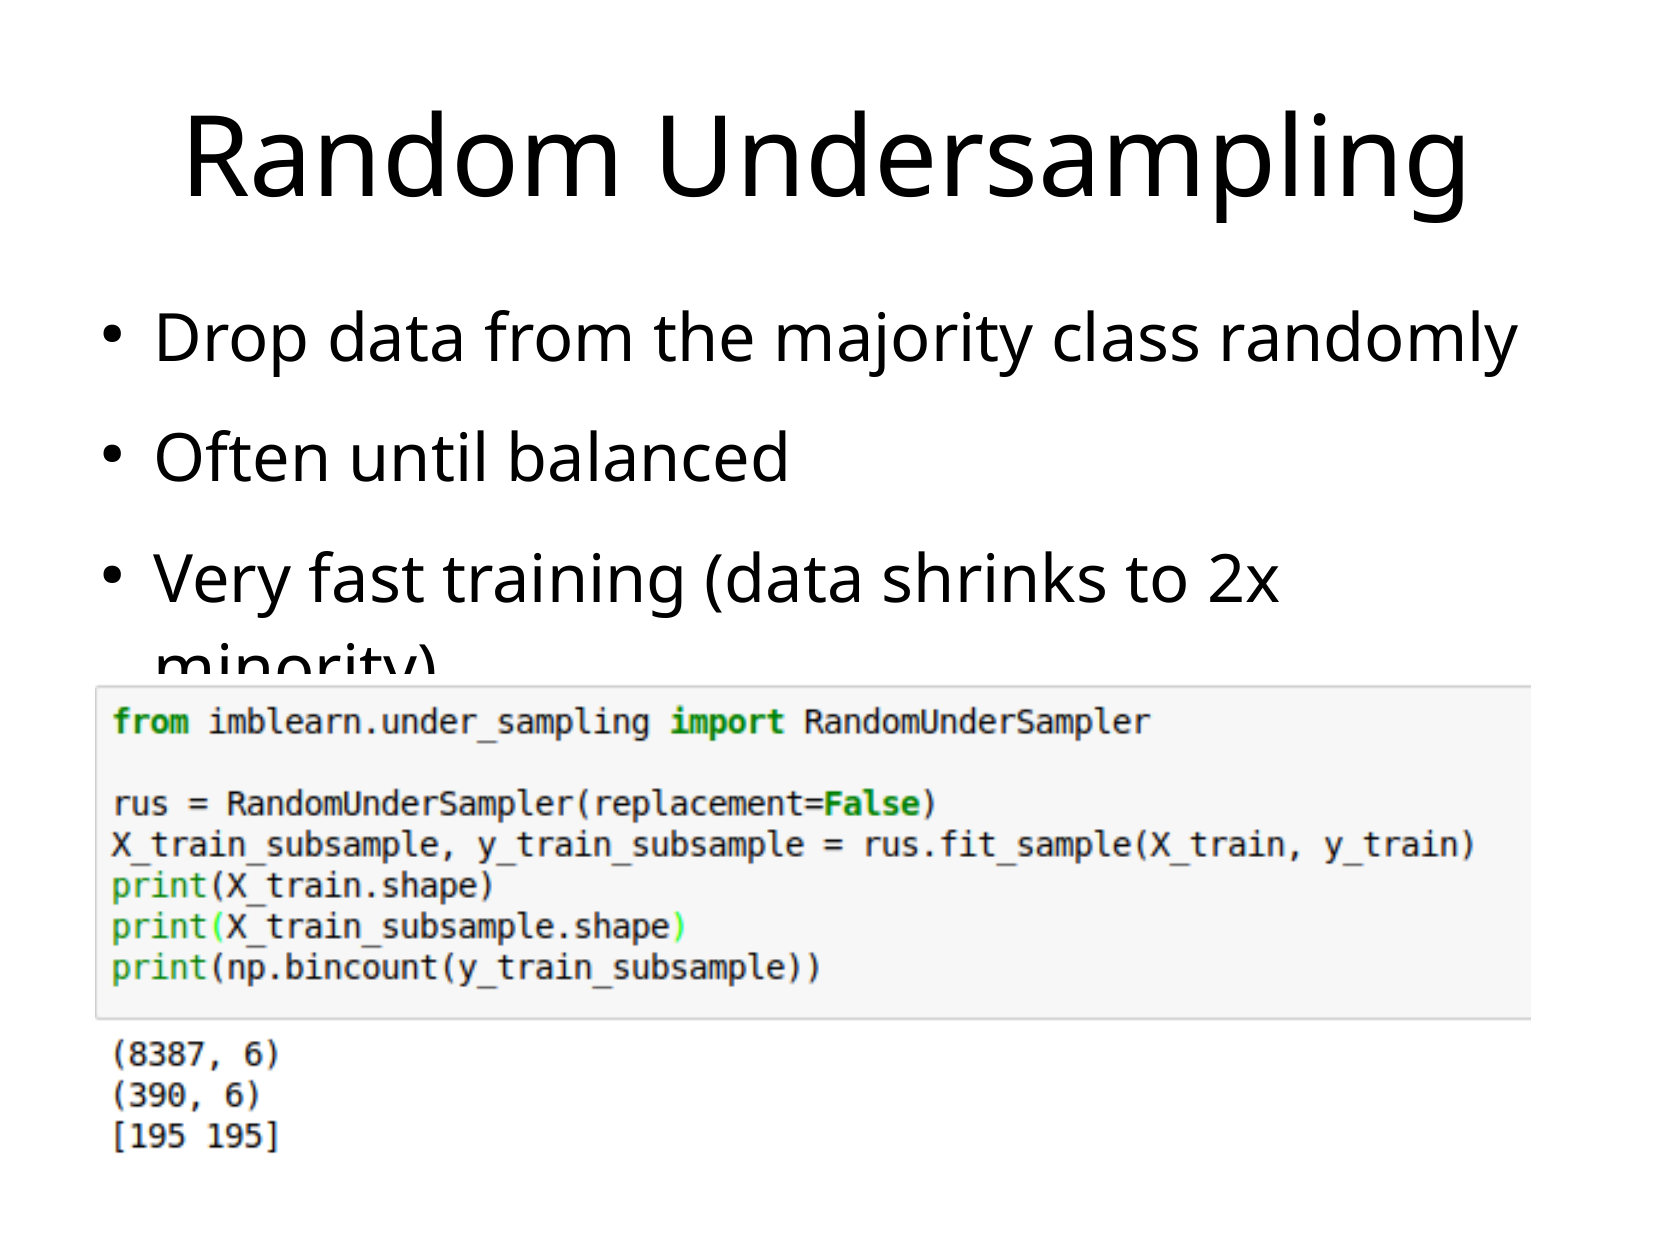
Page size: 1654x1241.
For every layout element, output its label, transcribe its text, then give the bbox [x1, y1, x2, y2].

list Drop data from the majority class randomly Often until balanced Very fast training (data shrinks to 2x minority) Loses data! [82, 290, 1571, 1010]
title Random Undersampling [82, 49, 1571, 257]
picture [95, 674, 1531, 1171]
